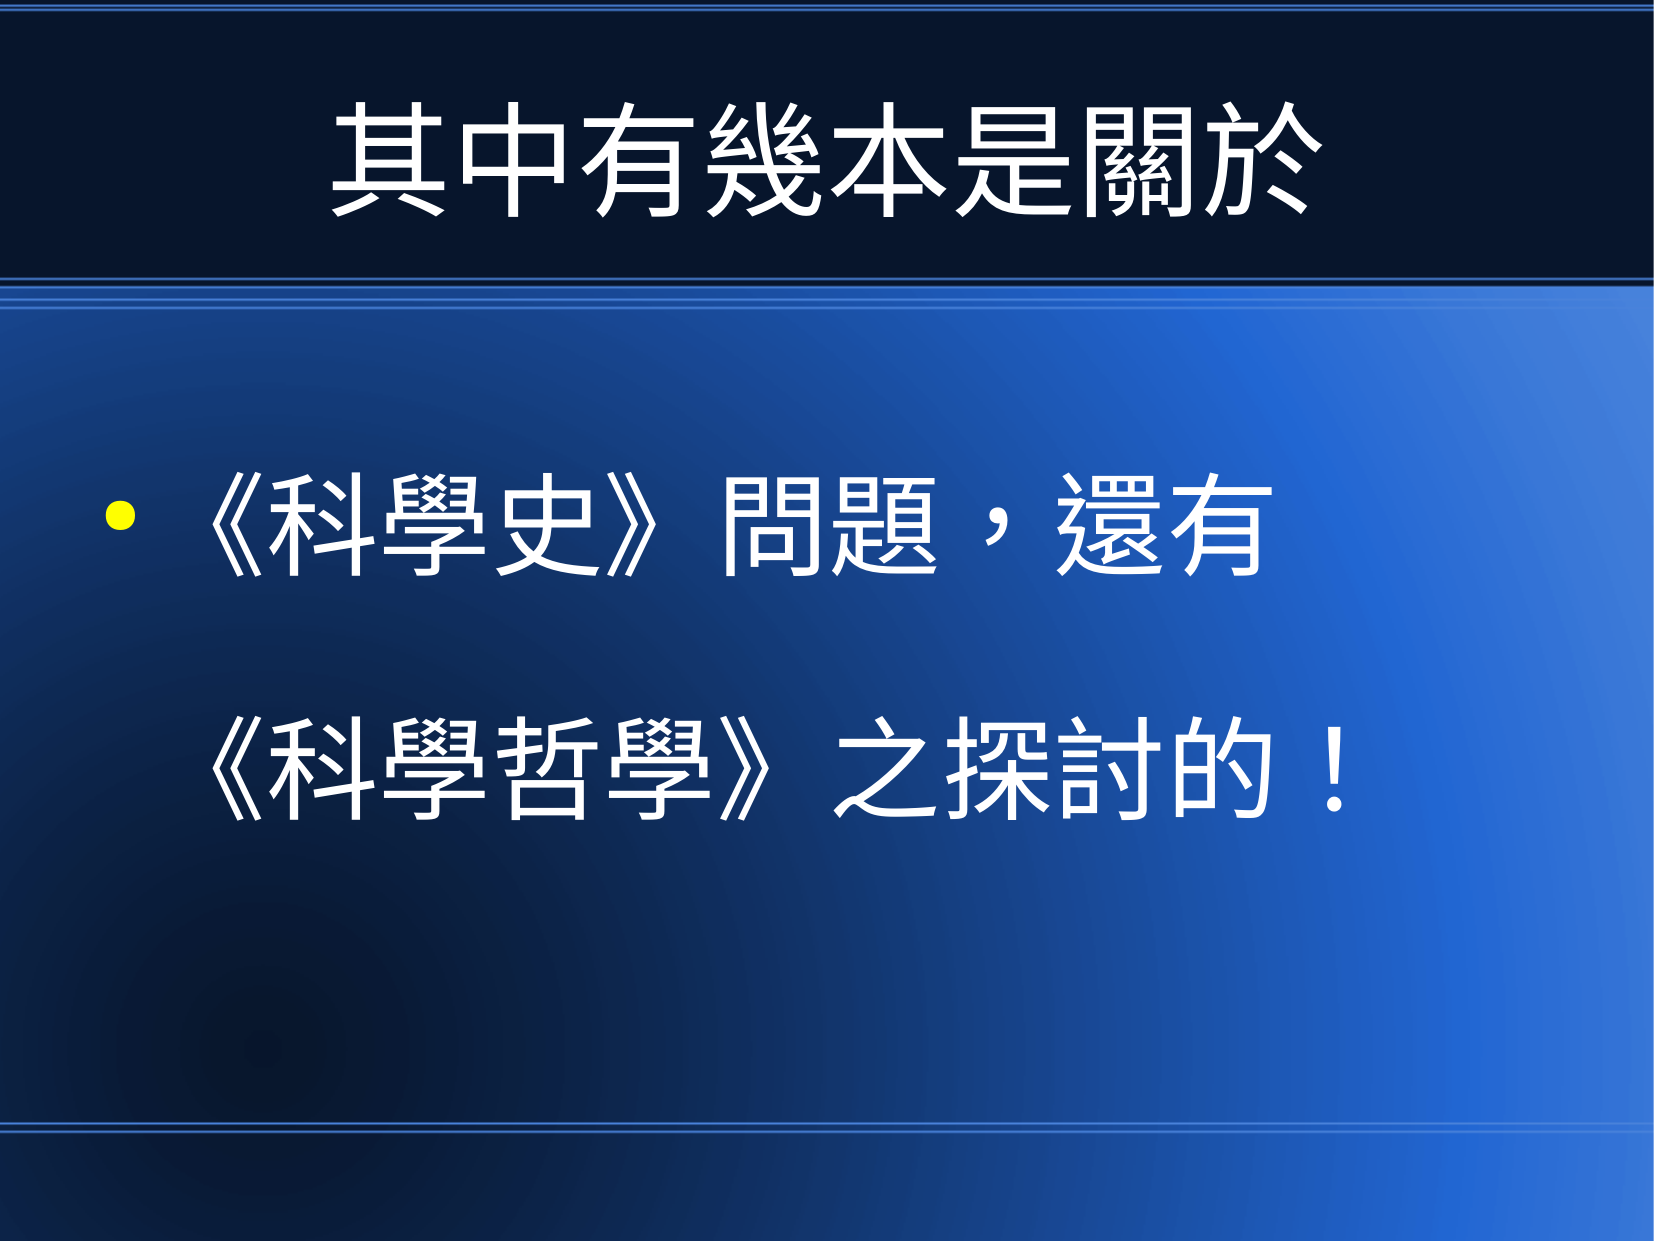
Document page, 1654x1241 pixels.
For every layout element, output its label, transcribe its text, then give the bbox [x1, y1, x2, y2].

list 《科學史》問題，還有 《科學哲學》之探討的！ [82, 355, 1571, 1241]
title 其中有幾本是關於 [82, 49, 1571, 257]
picture [0, 0, 1654, 1241]
